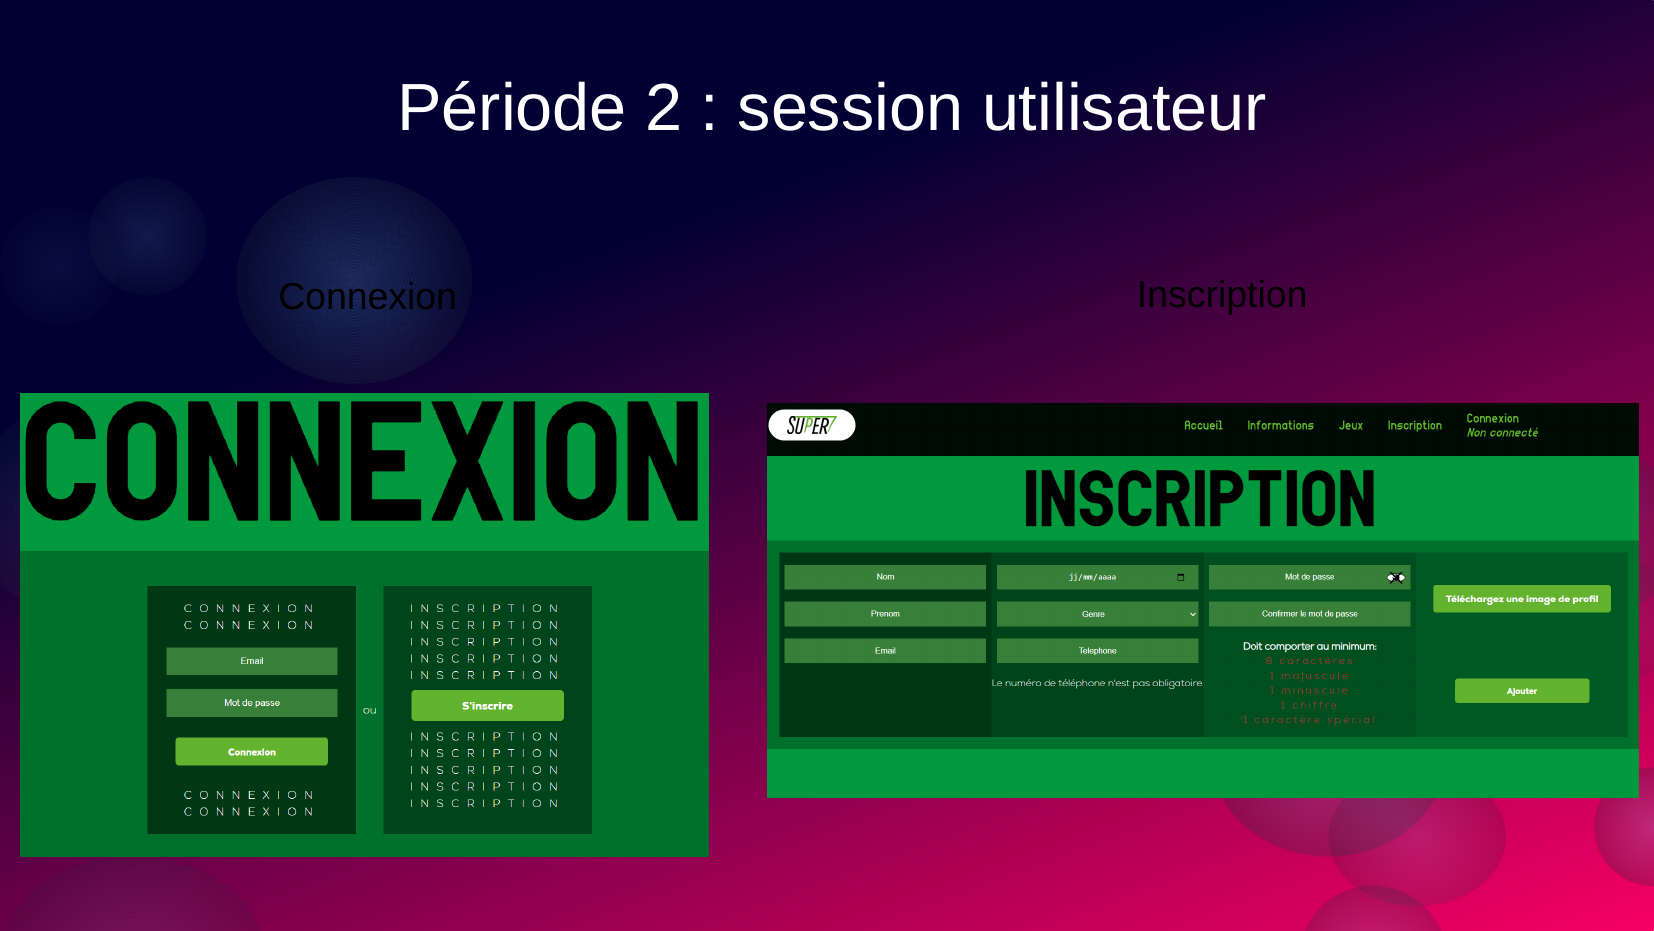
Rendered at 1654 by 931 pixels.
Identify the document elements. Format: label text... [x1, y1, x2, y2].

picture [20, 393, 709, 857]
text_box Inscription [1122, 265, 1323, 323]
picture [767, 403, 1639, 798]
text_box Connexion [263, 267, 473, 325]
title Période 2 : session utilisateur [88, 29, 1577, 185]
